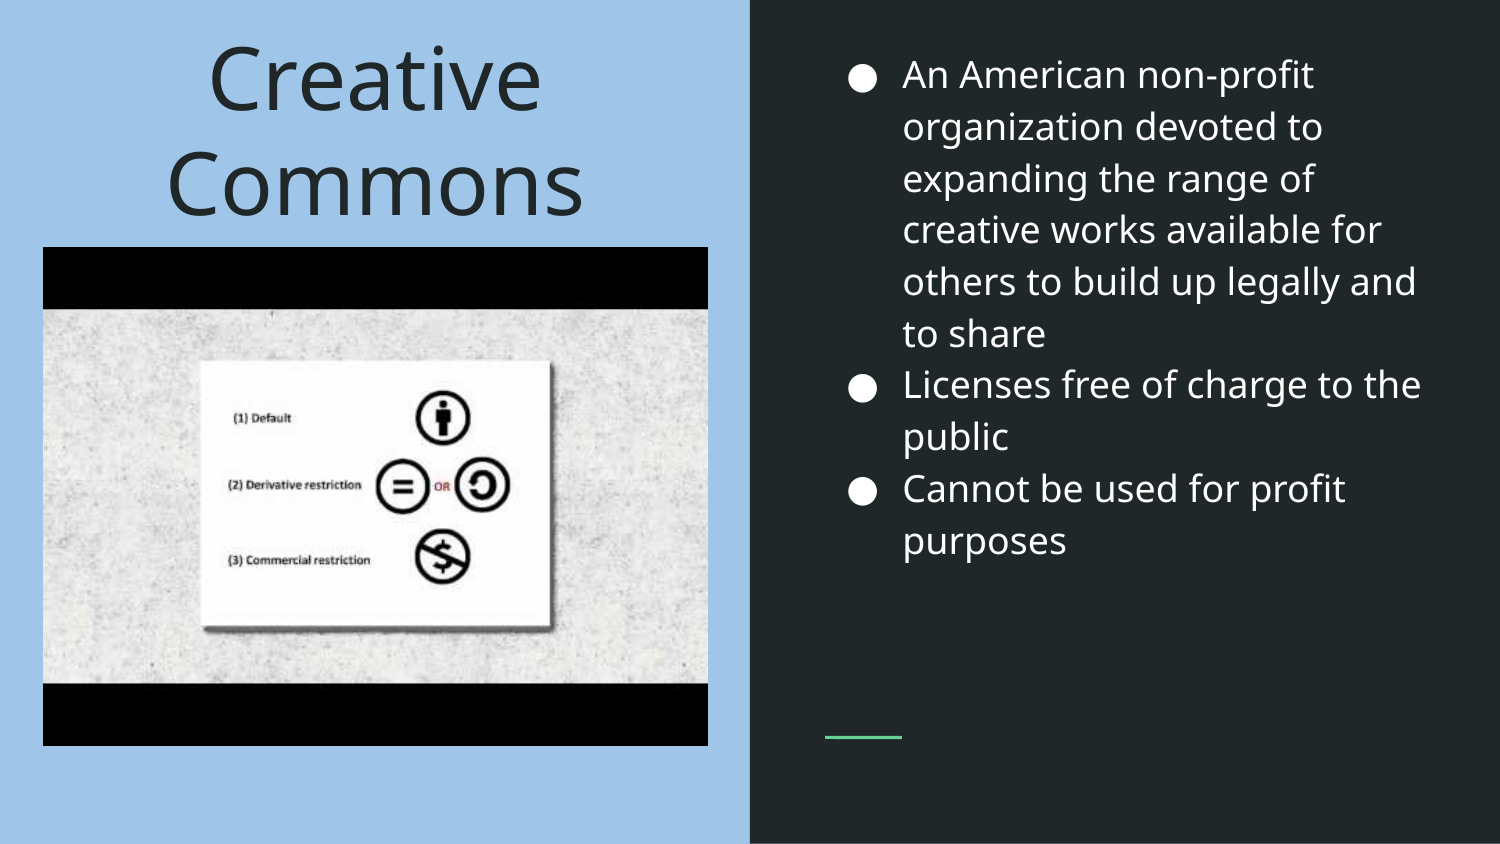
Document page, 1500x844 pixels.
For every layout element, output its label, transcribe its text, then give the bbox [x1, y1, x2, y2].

picture [43, 247, 708, 746]
list An American non-profit organization devoted to expanding the range of creative works available for others to build up legally and to share Licenses free of charge to the public Cannot be used for profit purposes [812, 0, 1442, 607]
title Creative Commons [43, 0, 708, 247]
